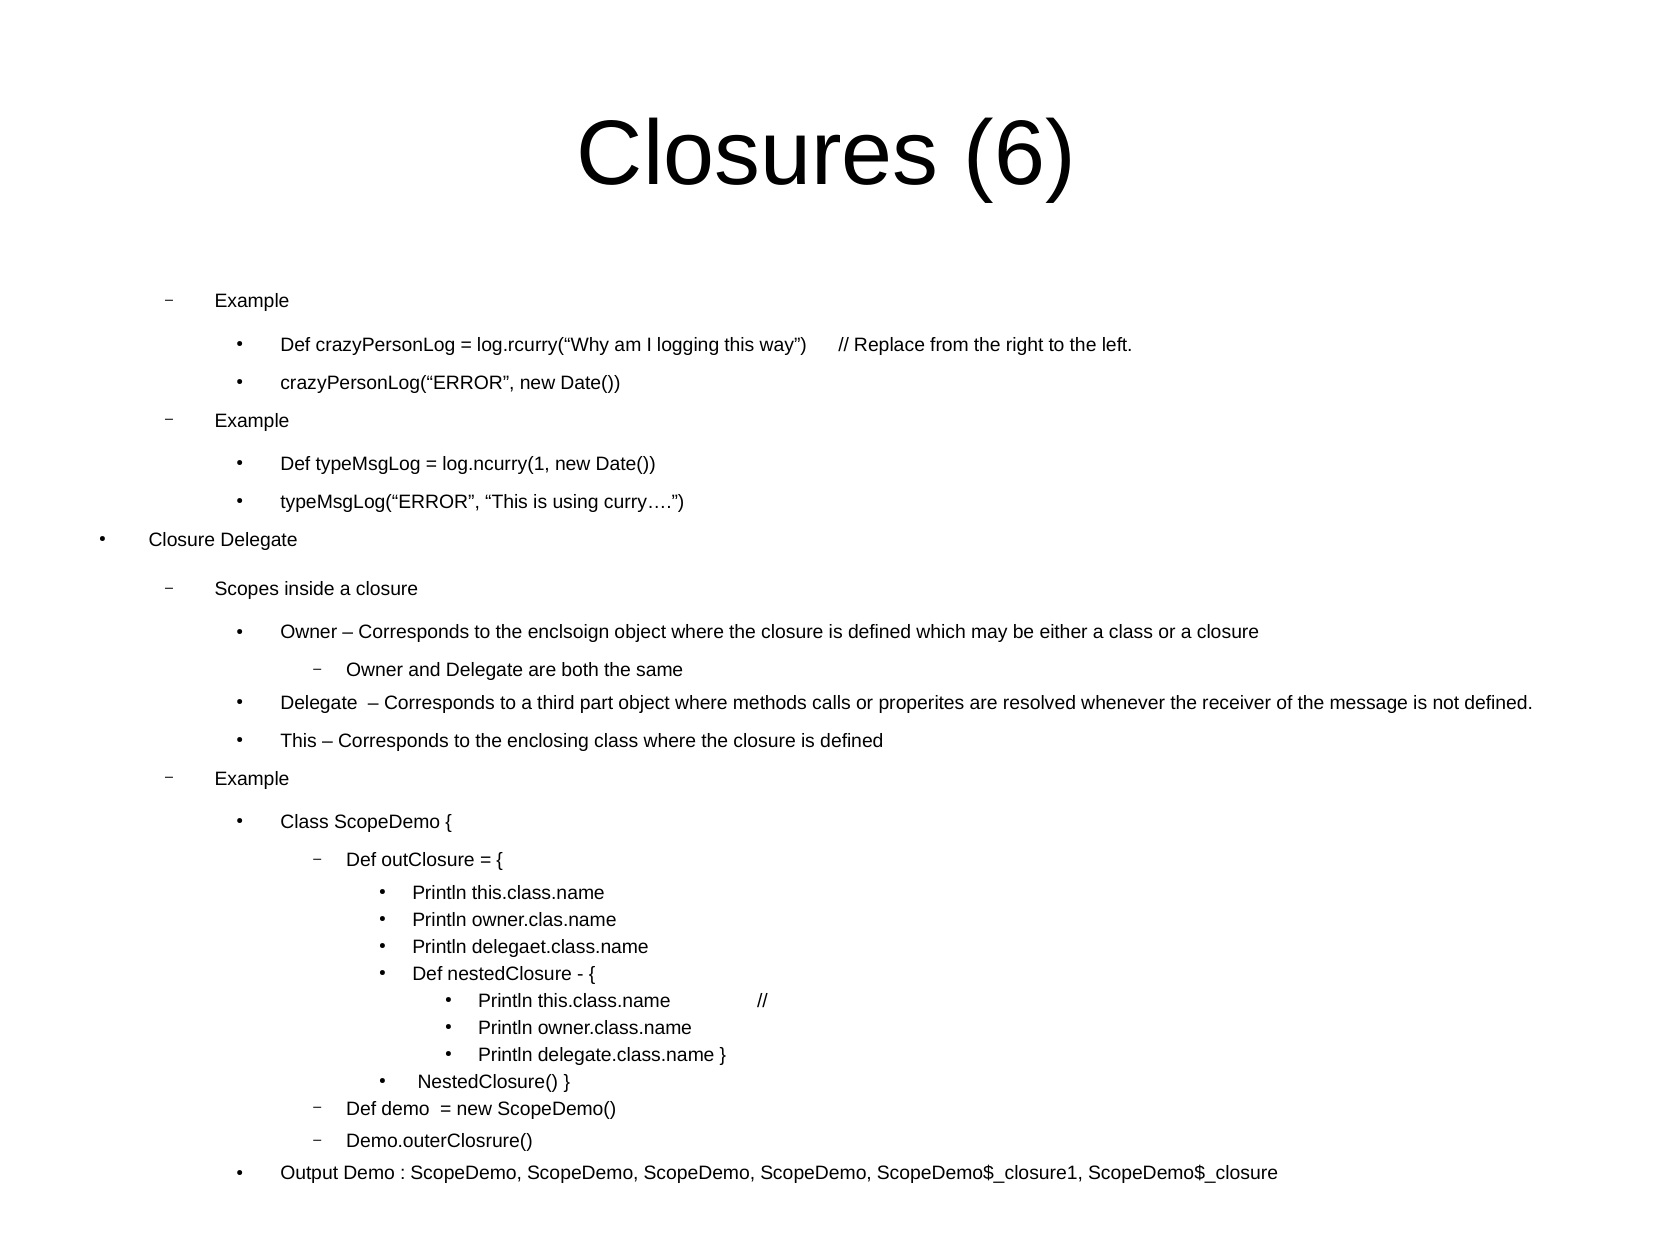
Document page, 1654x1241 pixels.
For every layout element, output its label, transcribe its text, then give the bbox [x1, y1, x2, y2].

list Example Def crazyPersonLog = log.rcurry(“Why am I logging this way”) // Replace from the right to the left. crazyPersonLog(“ERROR”, new Date()) Example Def typeMsgLog = log.ncurry(1, new Date()) typeMsgLog(“ERROR”, “This is using curry….”) Closure Delegate Scopes inside a closure Owner – Corresponds to the enclsoign object where the closure is defined which may be either a class or a closure Owner and Delegate are both the same Delegate – Corresponds to a third part object where methods calls or properites are resolved whenever the receiver of the message is not defined. This – Corresponds to the enclosing class where the closure is defined Example Class ScopeDemo { Def outClosure = { Println this.class.name Println owner.clas.name Println delegaet.class.name Def nestedClosure - { Println this.class.name // Println owner.class.name Println delegate.class.name } NestedClosure() } Def demo = new ScopeDemo() Demo.outerClosrure() Output Demo : ScopeDemo, ScopeDemo, ScopeDemo, ScopeDemo, ScopeDemo$_closure1, ScopeDemo$_closure [82, 290, 1571, 1201]
title Closures (6) [82, 49, 1571, 257]
